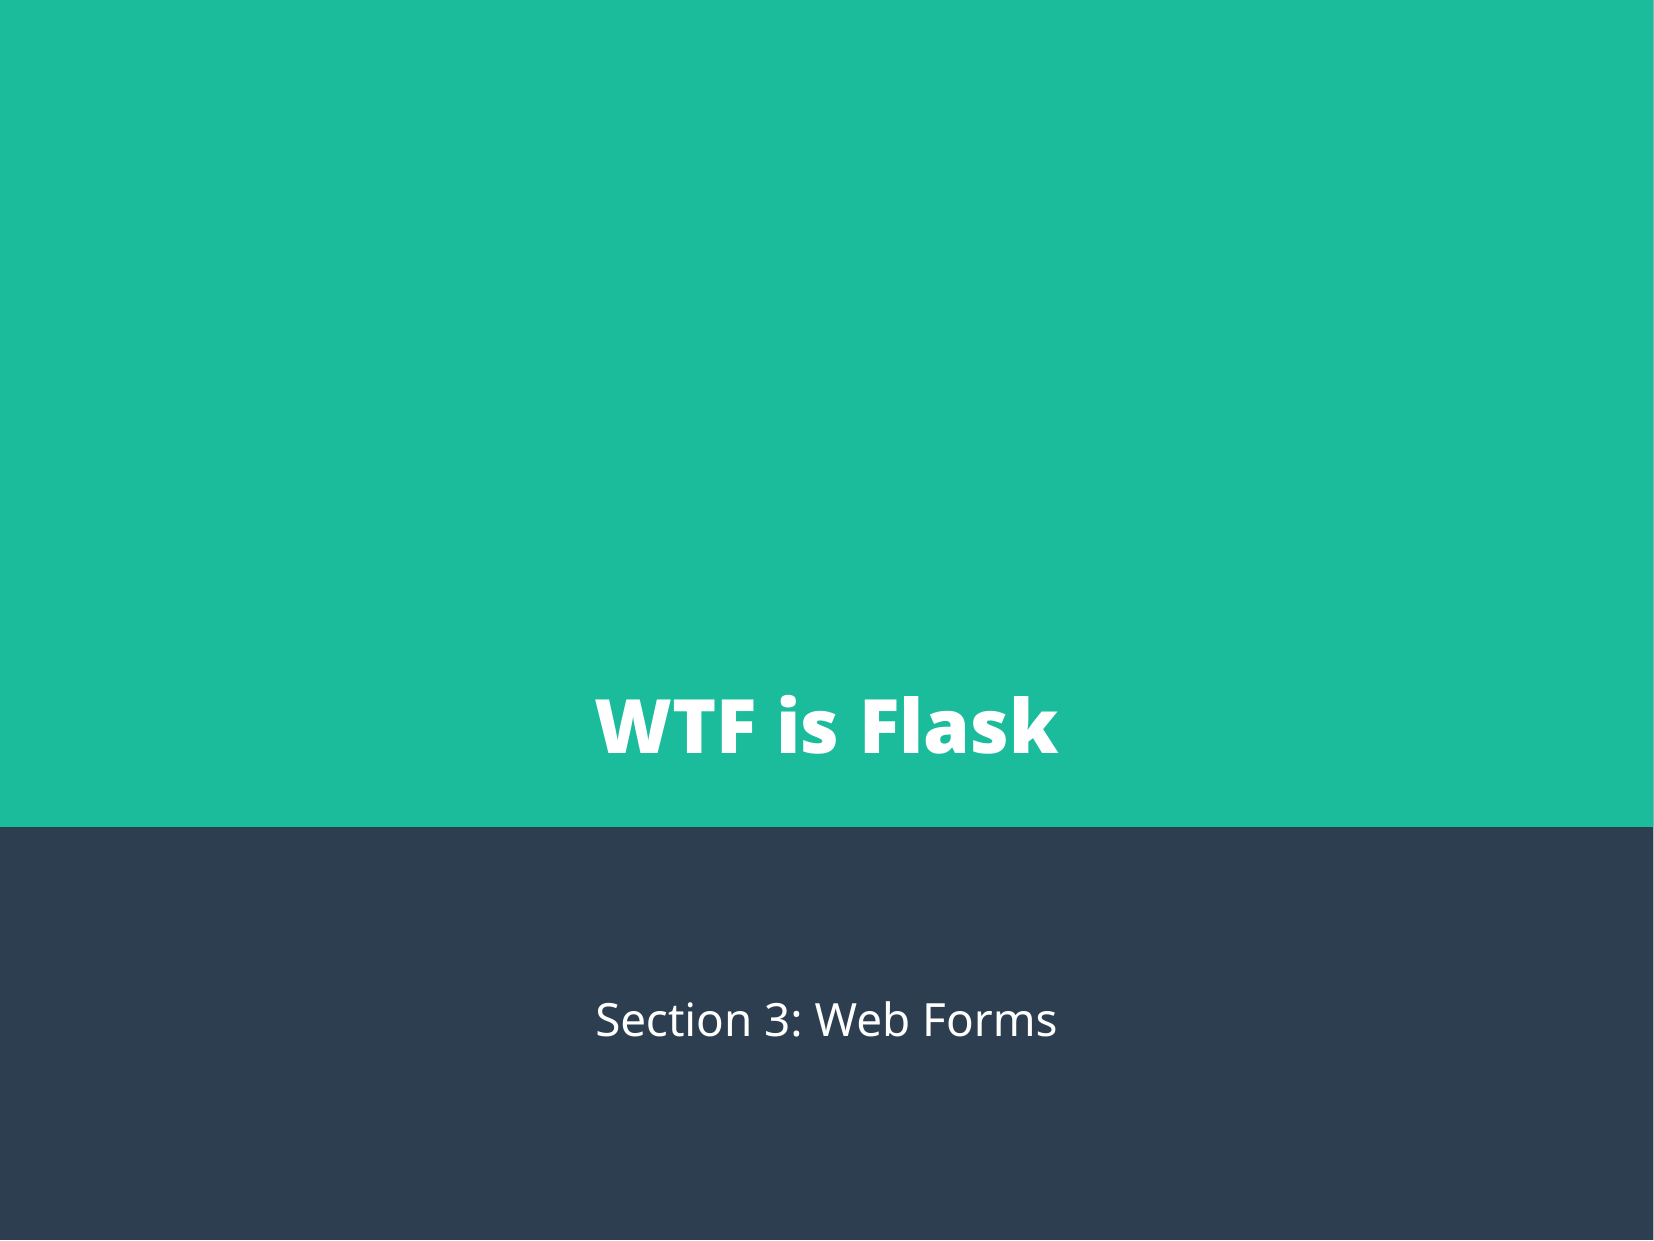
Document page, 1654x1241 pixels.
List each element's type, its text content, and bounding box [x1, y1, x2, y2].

title WTF is Flask [59, 620, 1595, 778]
subtitle Section 3: Web Forms [59, 856, 1595, 1182]
